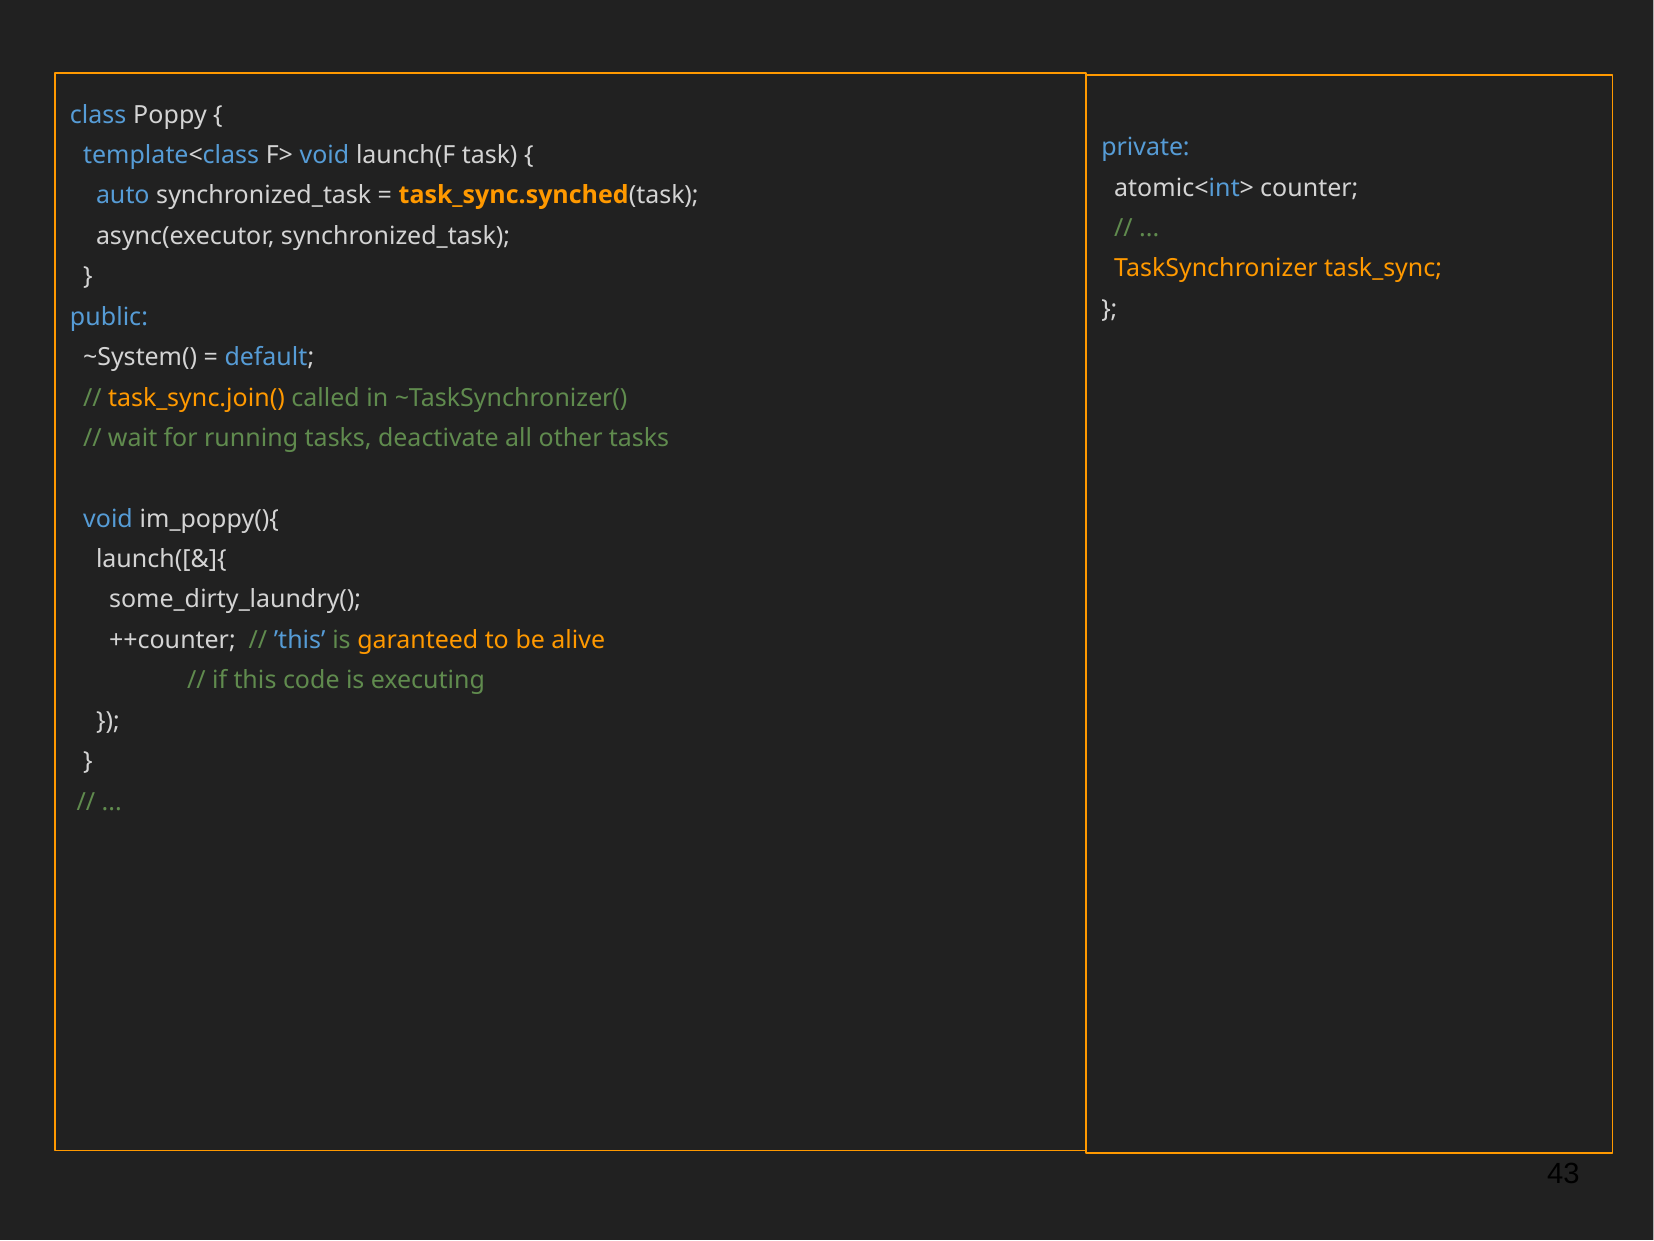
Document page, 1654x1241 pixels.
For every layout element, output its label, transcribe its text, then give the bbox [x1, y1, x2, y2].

slide_number <number> [1532, 1124, 1632, 1220]
list class Poppy { template<class F> void launch(F task) { auto synchronized_task = task_sync.synched(task); async(executor, synchronized_task); } public: ~System() = default; // task_sync.join() called in ~TaskSynchronizer() // wait for running tasks, deactivate all other tasks void im_poppy(){ launch([&]{ some_dirty_laundry(); ++counter; // ’this’ is garanteed to be alive // if this code is executing }); } // ... [55, 72, 1087, 1151]
list private: atomic<int> counter; // ... TaskSynchronizer task_sync; }; [1086, 75, 1613, 1153]
